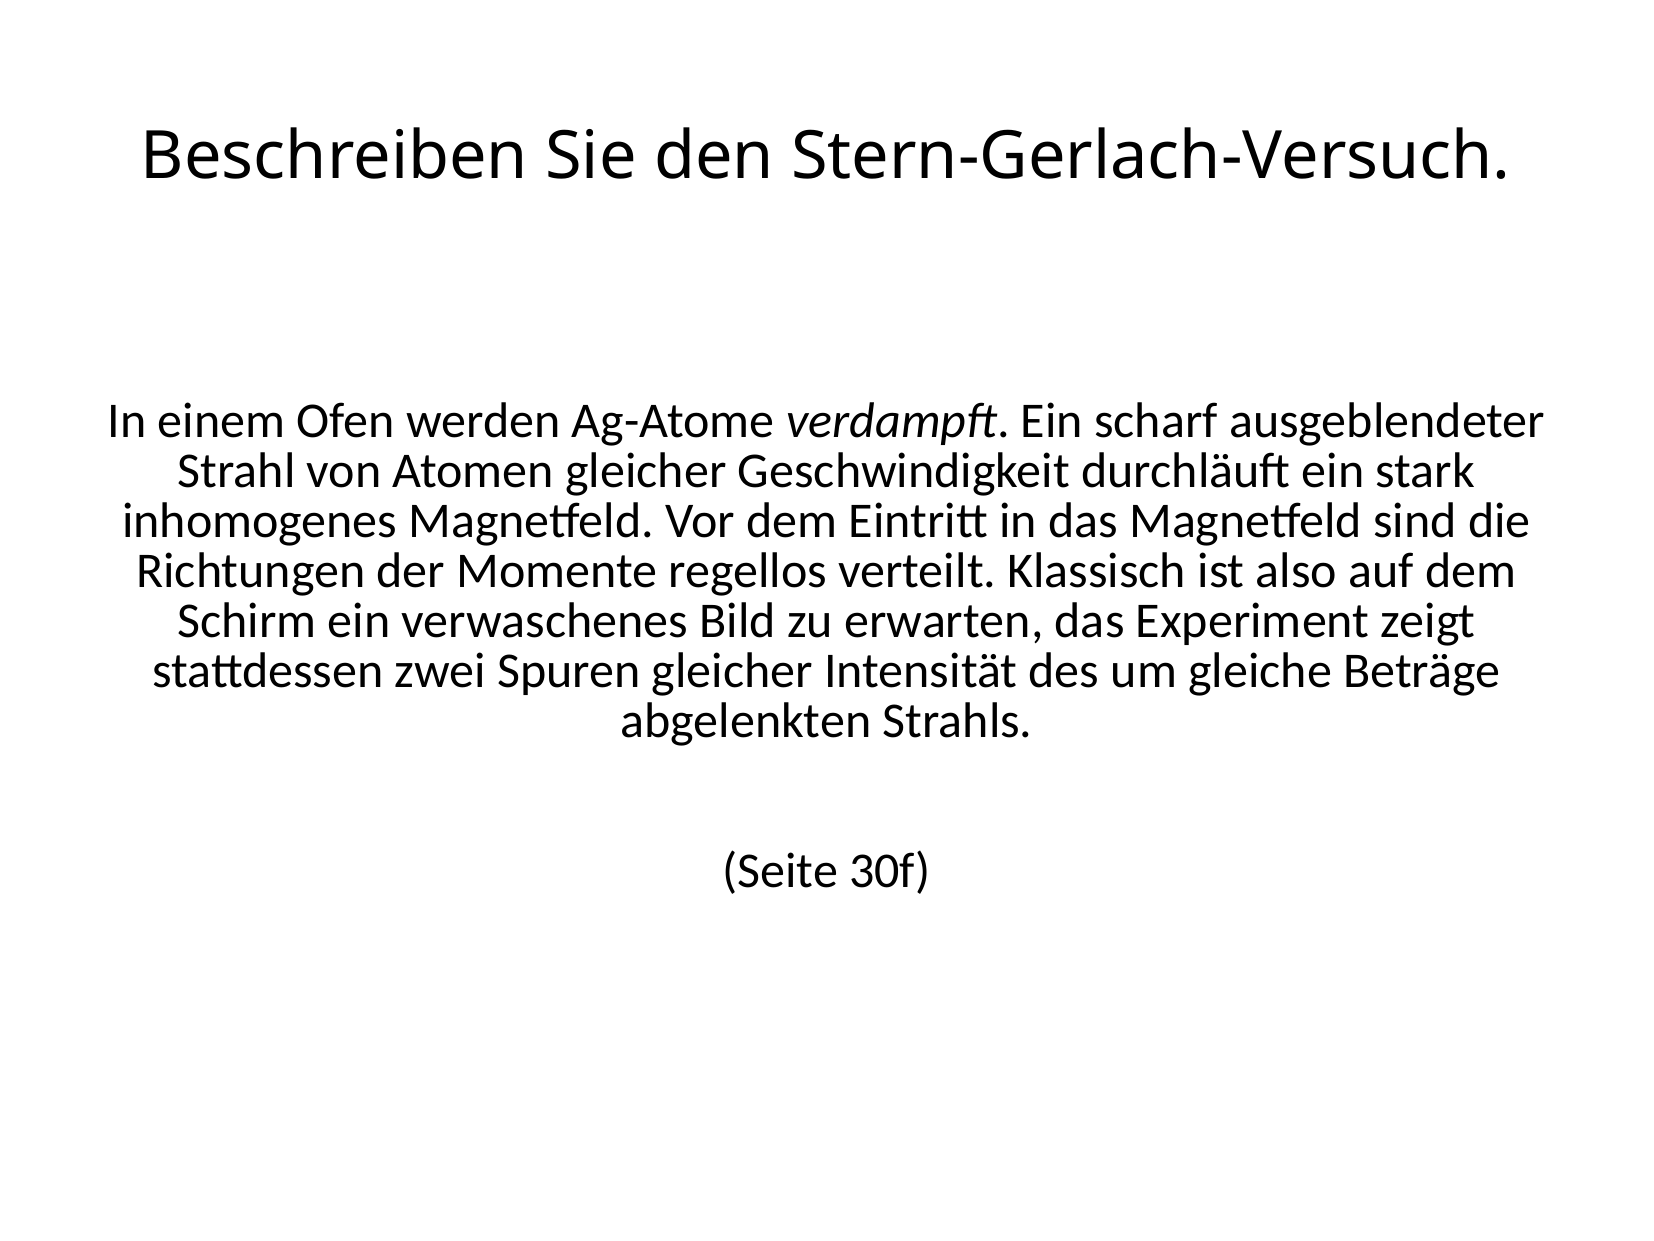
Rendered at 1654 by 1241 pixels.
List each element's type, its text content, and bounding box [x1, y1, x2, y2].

subtitle In einem Ofen werden Ag-Atome verdampft. Ein scharf ausgeblendeter Strahl von Atomen gleicher Geschwindigkeit durchläuft ein stark inhomogenes Magnetfeld. Vor dem Eintritt in das Magnetfeld sind die Richtungen der Momente regellos verteilt. Klassisch ist also auf dem Schirm ein verwaschenes Bild zu erwarten, das Experiment zeigt stattdessen zwei Spuren gleicher Intensität des um gleiche Beträge abgelenkten Strahls. (Seite 30f) [82, 290, 1571, 1010]
title Beschreiben Sie den Stern-Gerlach-Versuch. [82, 49, 1571, 257]
